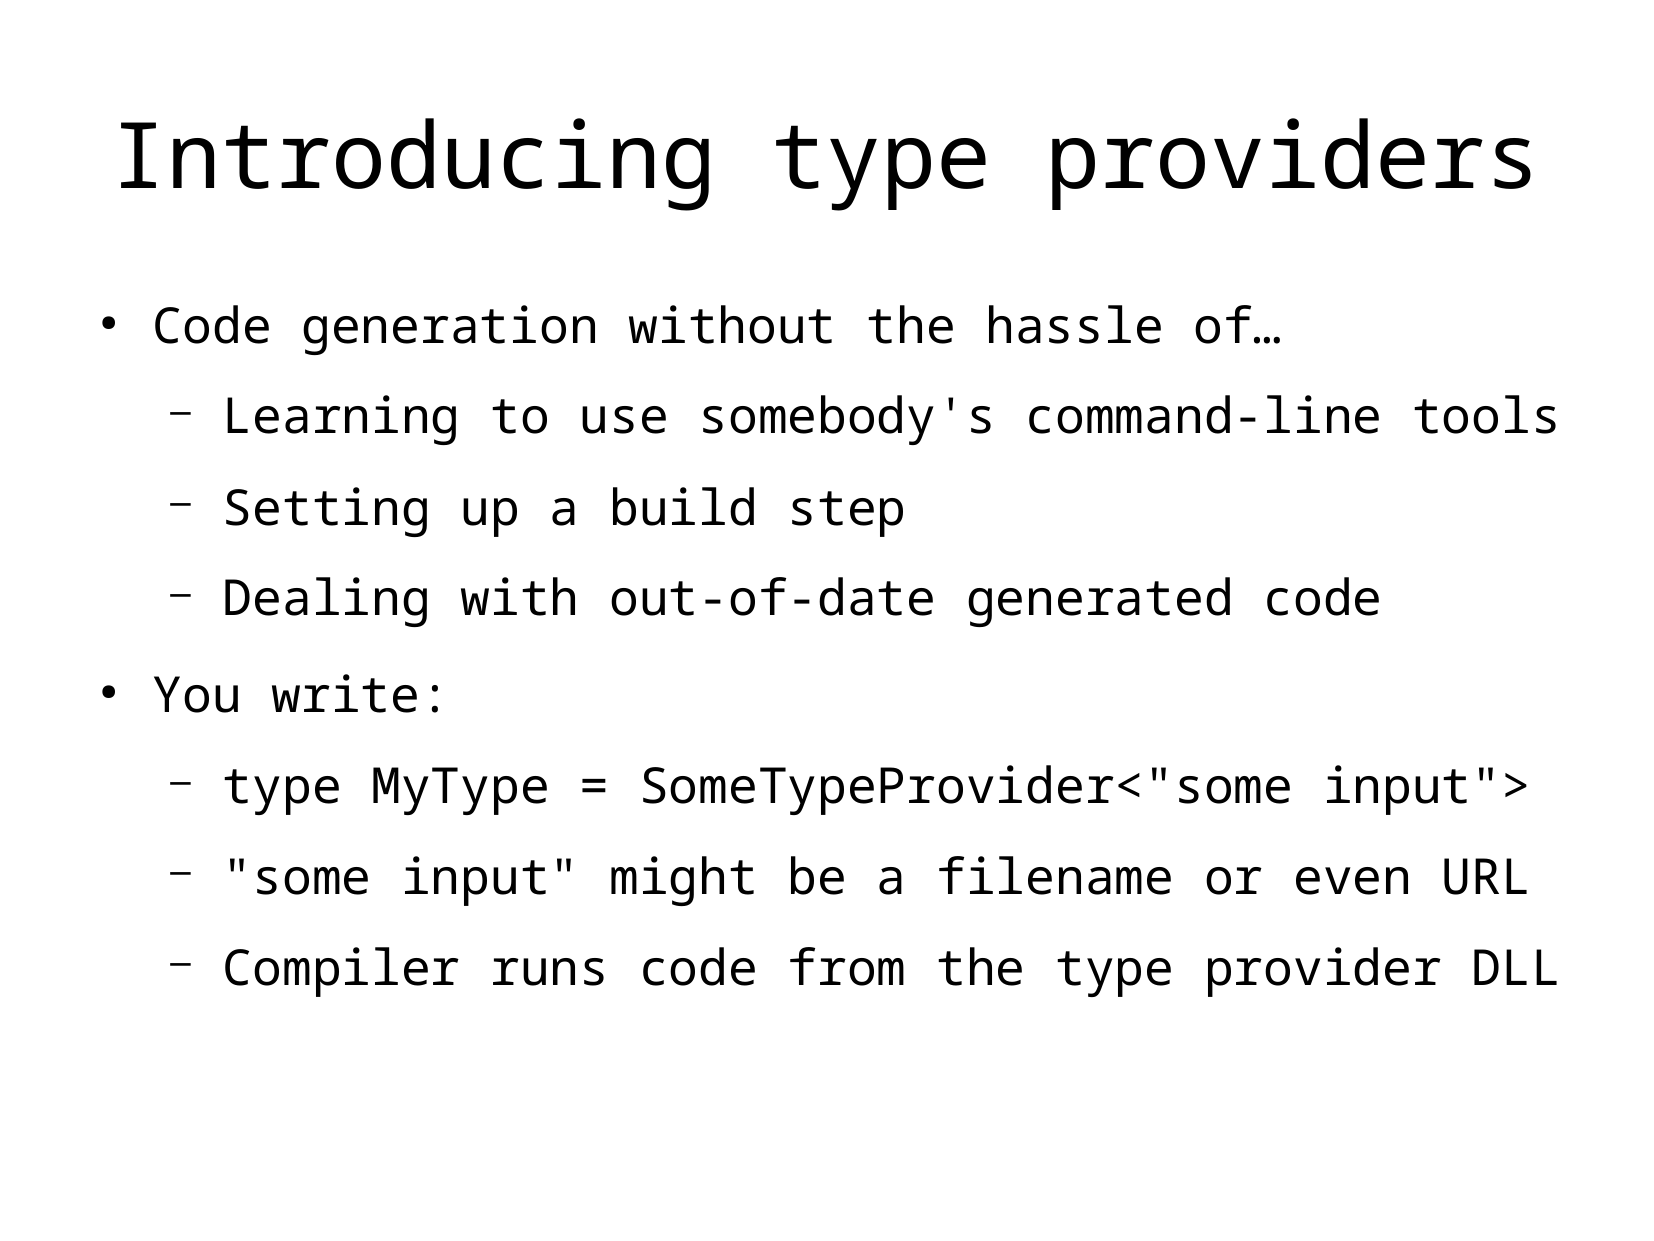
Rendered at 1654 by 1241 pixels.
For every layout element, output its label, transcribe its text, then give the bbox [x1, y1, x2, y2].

list Code generation without the hassle of… Learning to use somebody's command-line tools Setting up a build step Dealing with out-of-date generated code You write: type MyType = SomeTypeProvider<"some input"> "some input" might be a filename or even URL Compiler runs code from the type provider DLL [82, 290, 1571, 1010]
title Introducing type providers [82, 49, 1571, 257]
